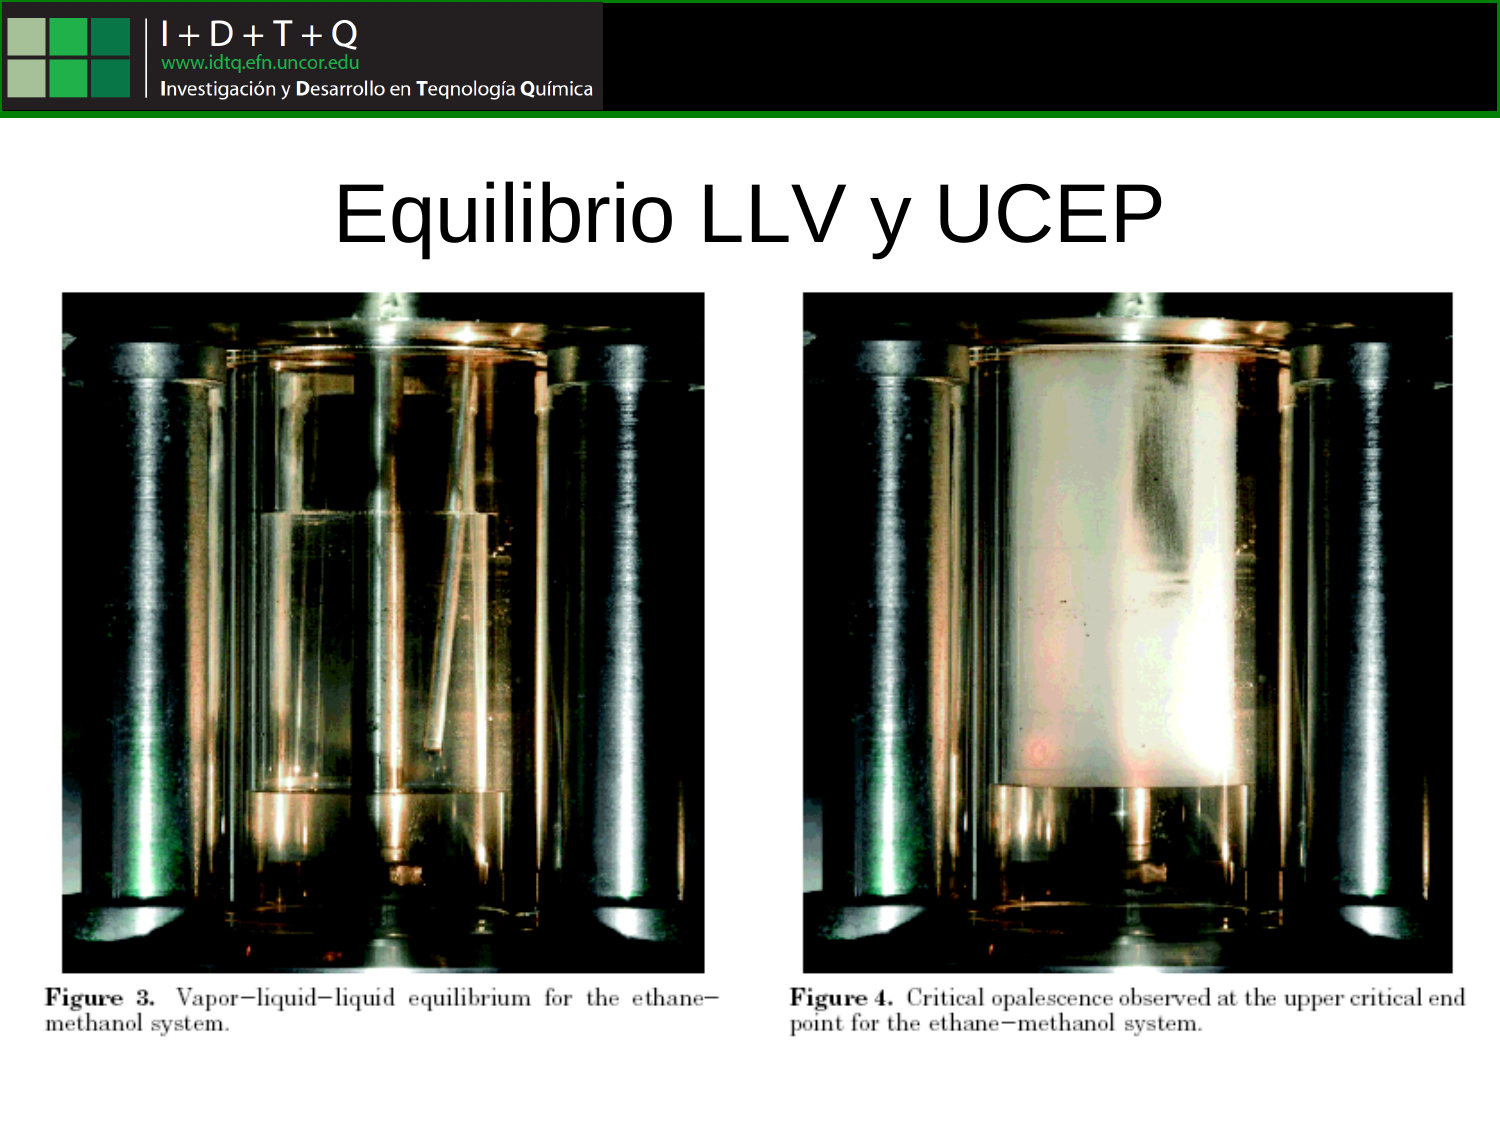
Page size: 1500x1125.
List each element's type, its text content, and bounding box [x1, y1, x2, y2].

title Equilibrio LLV y UCEP [112, 149, 1388, 269]
picture [2, 2, 603, 110]
picture [41, 282, 1471, 1049]
